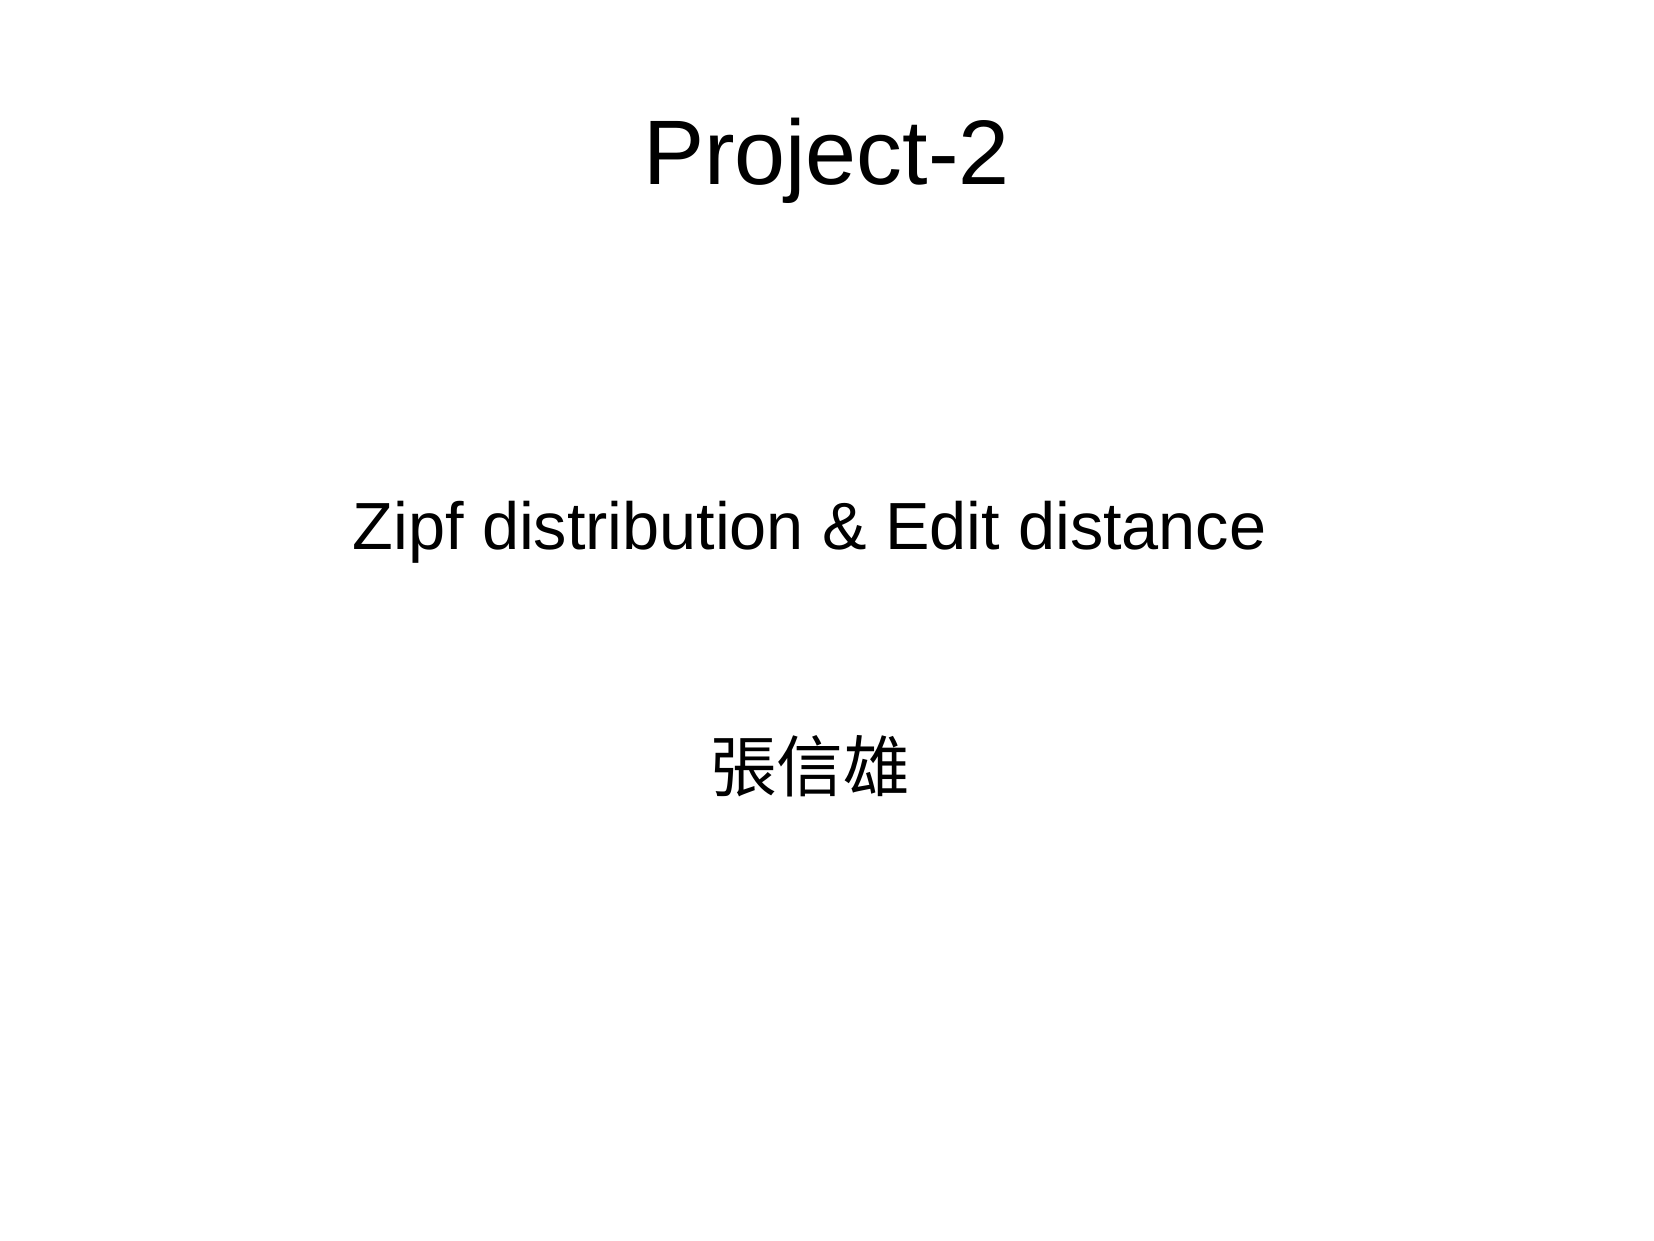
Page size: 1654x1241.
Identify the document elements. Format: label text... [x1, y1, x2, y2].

subtitle Zipf distribution & Edit distance 張信雄 [82, 290, 1538, 1010]
title Project-2 [82, 49, 1571, 257]
